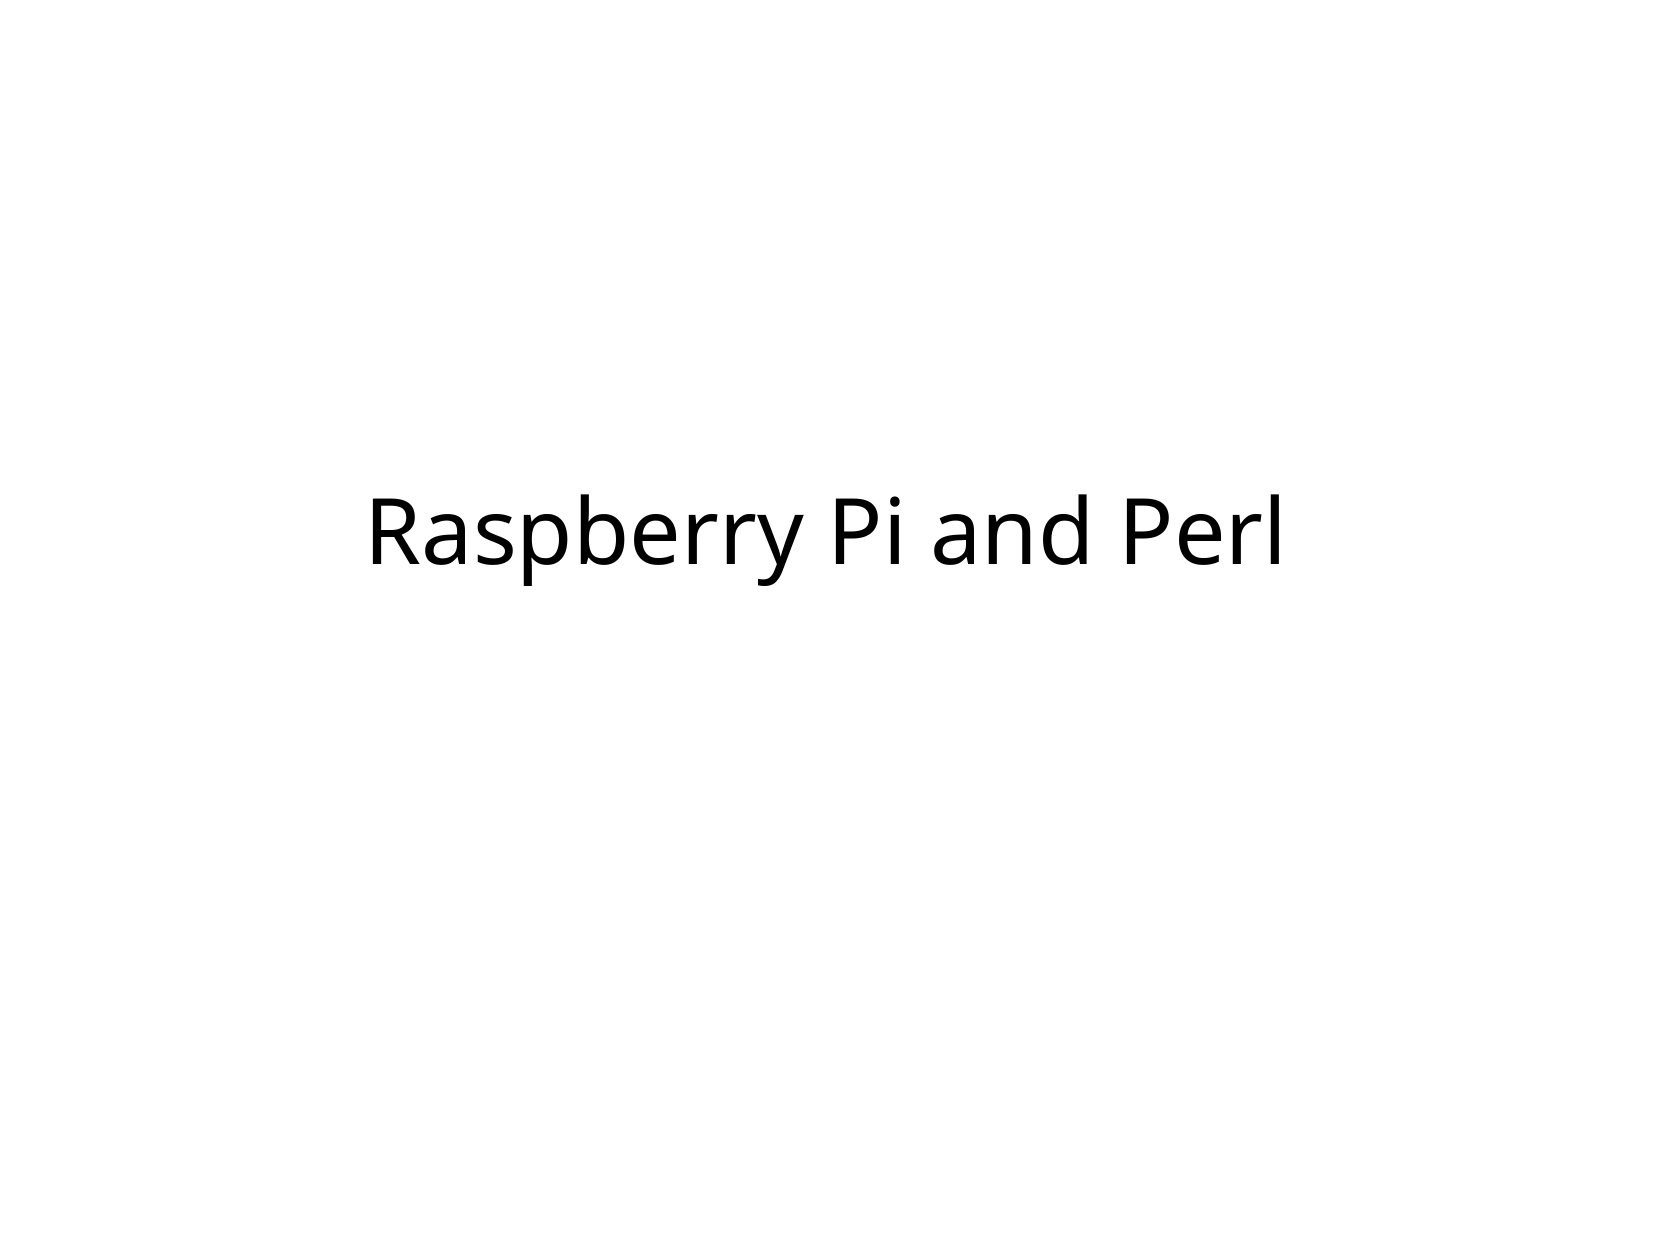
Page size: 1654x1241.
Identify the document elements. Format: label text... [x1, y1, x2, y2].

subtitle Raspberry Pi and Perl [82, 49, 1571, 1010]
